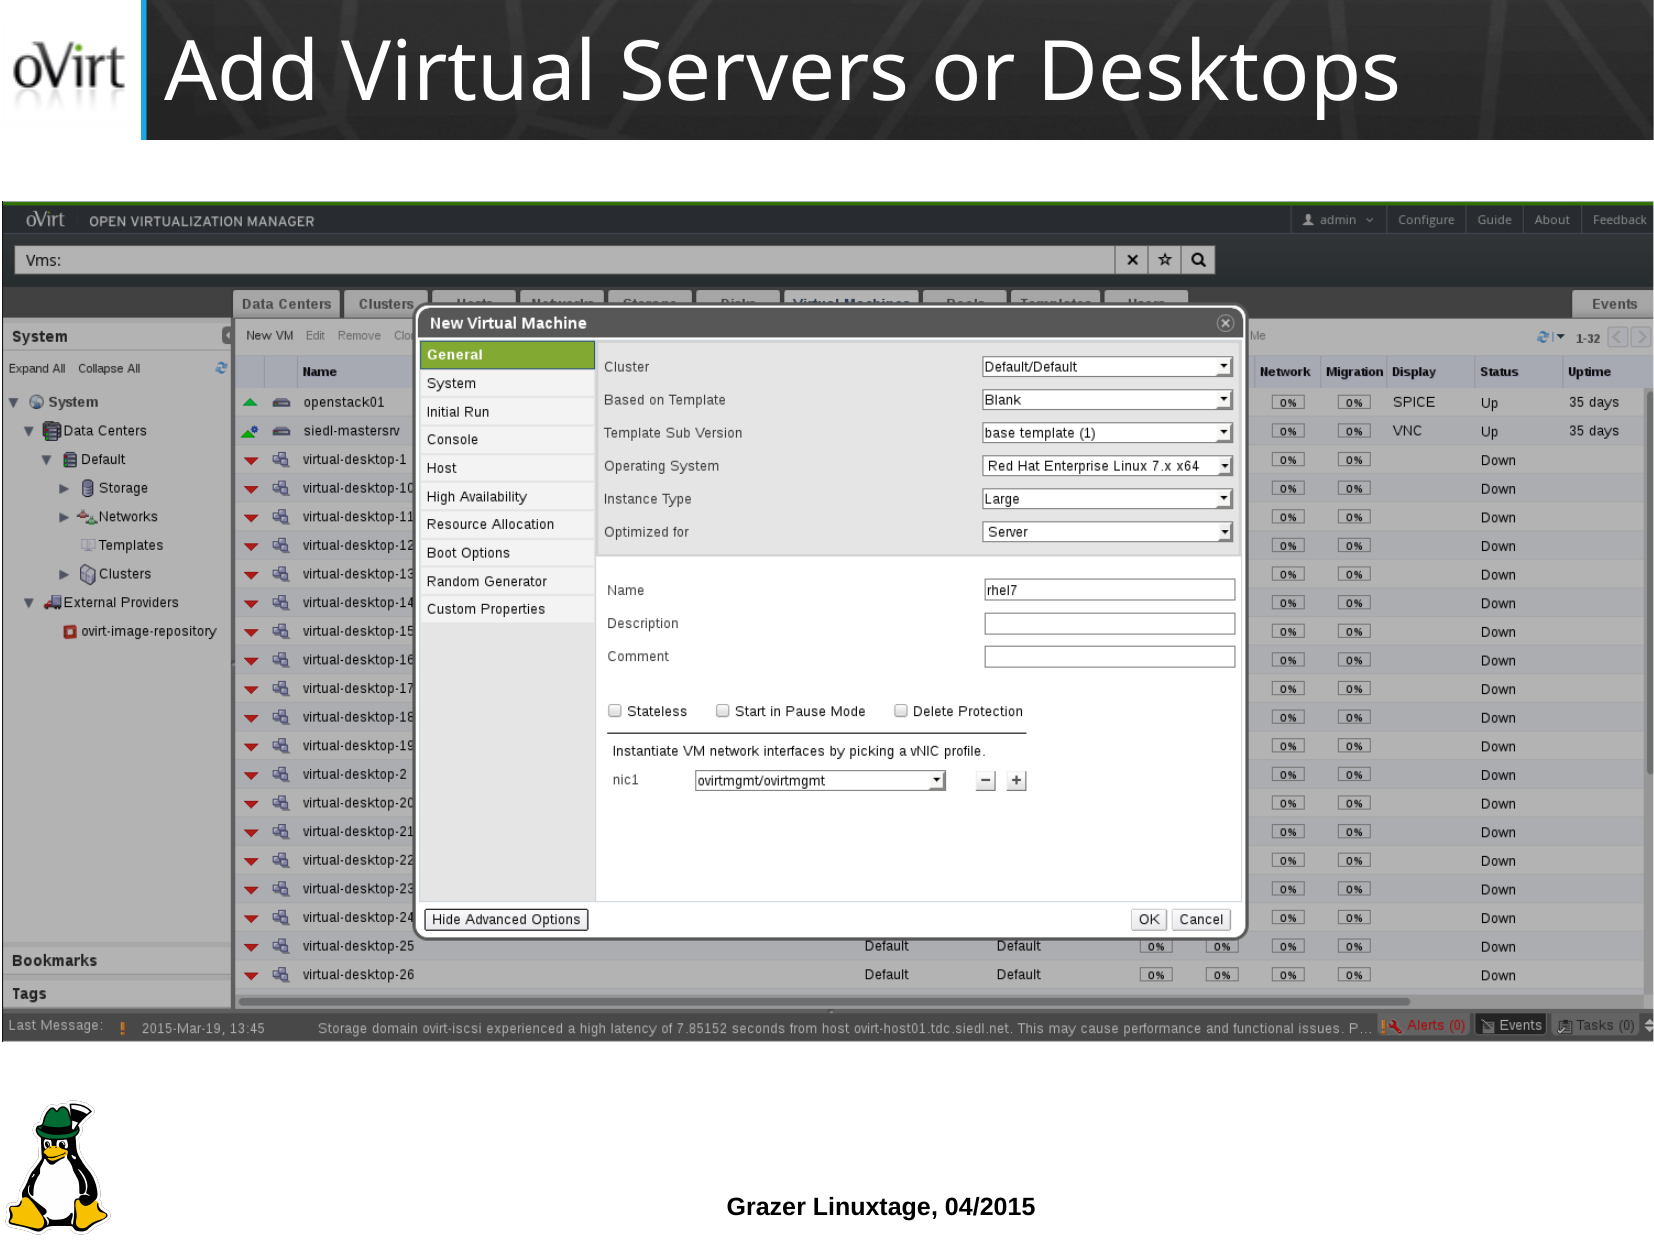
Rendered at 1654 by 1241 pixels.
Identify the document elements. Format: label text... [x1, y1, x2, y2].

picture [2, 201, 1654, 1042]
picture [5, 1100, 111, 1235]
title Add Virtual Servers or Desktops [164, 18, 1653, 119]
picture [0, 0, 1654, 140]
